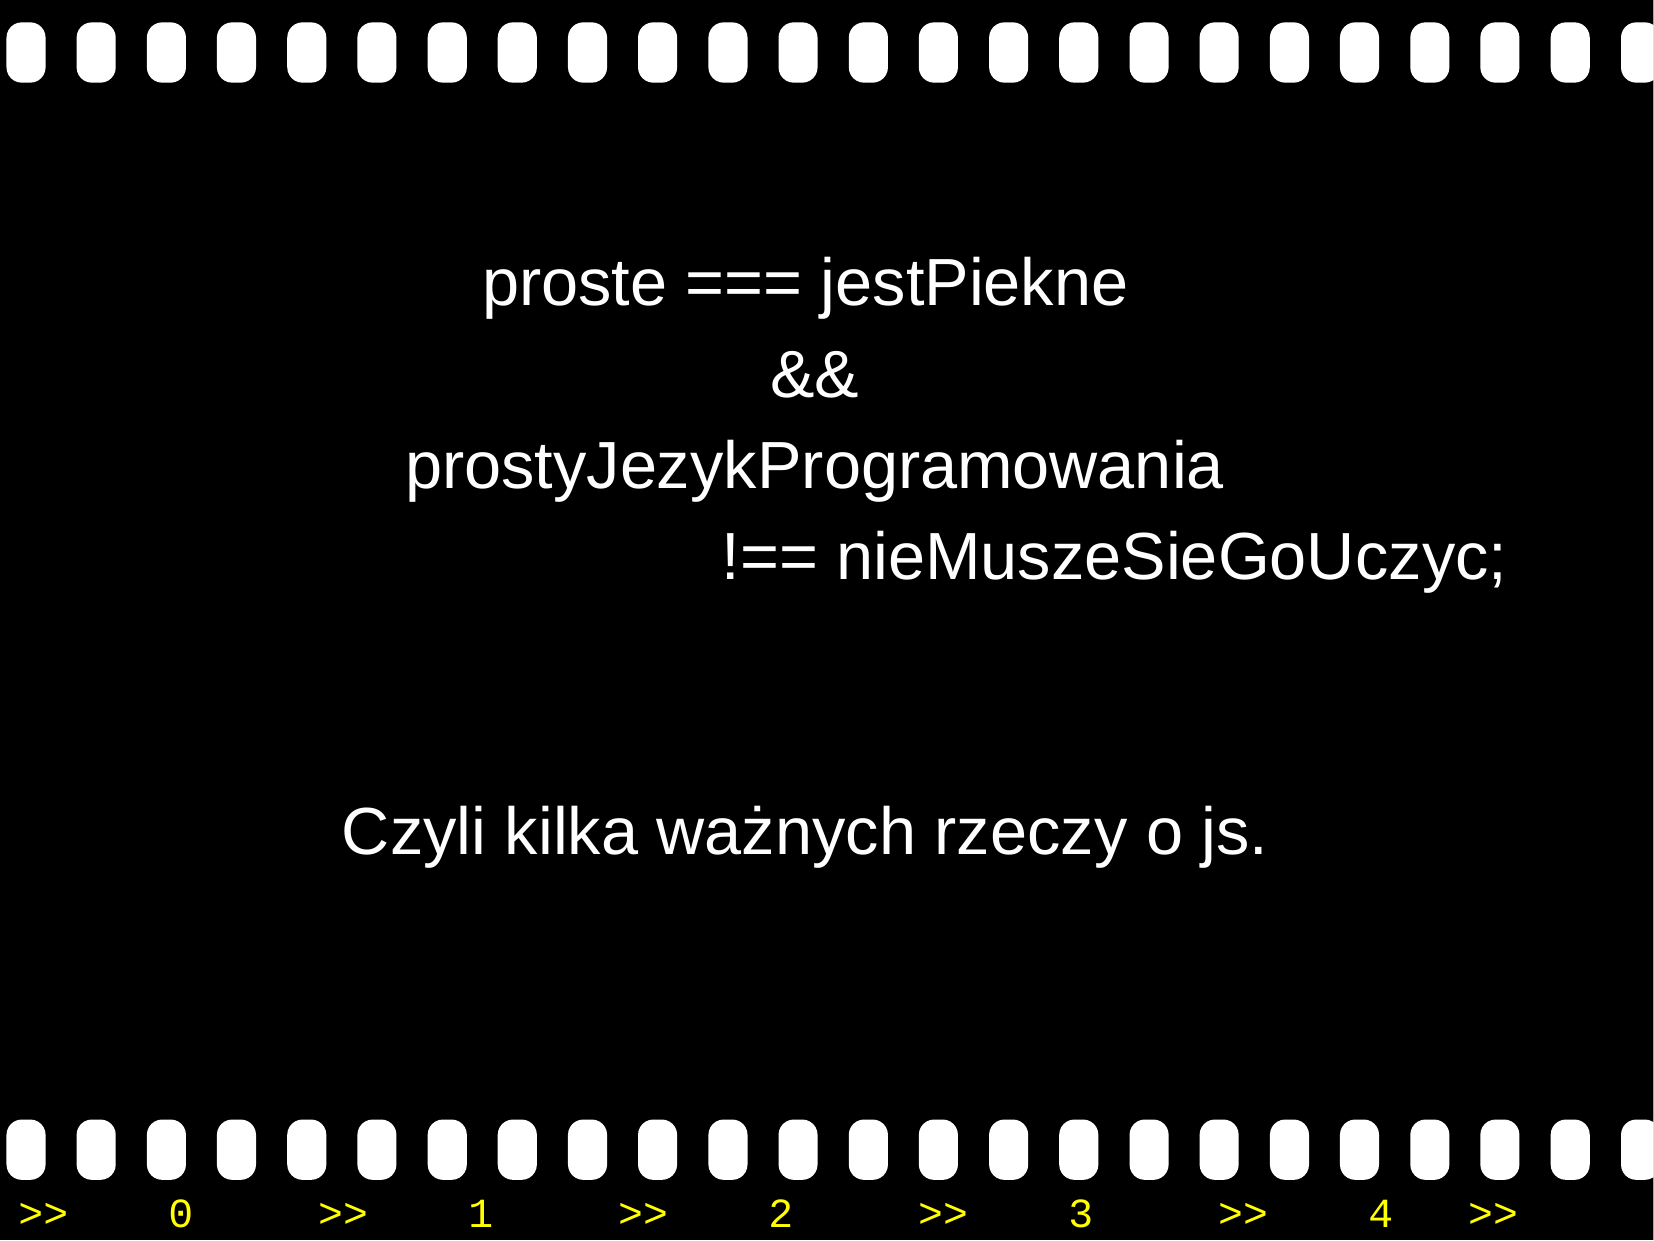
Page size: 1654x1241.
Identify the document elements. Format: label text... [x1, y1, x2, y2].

subtitle proste === jestPiekne && prostyJezykProgramowania !== nieMuszeSieGoUczyc; Czyli kilka ważnych rzeczy o js. [70, 27, 1559, 1087]
